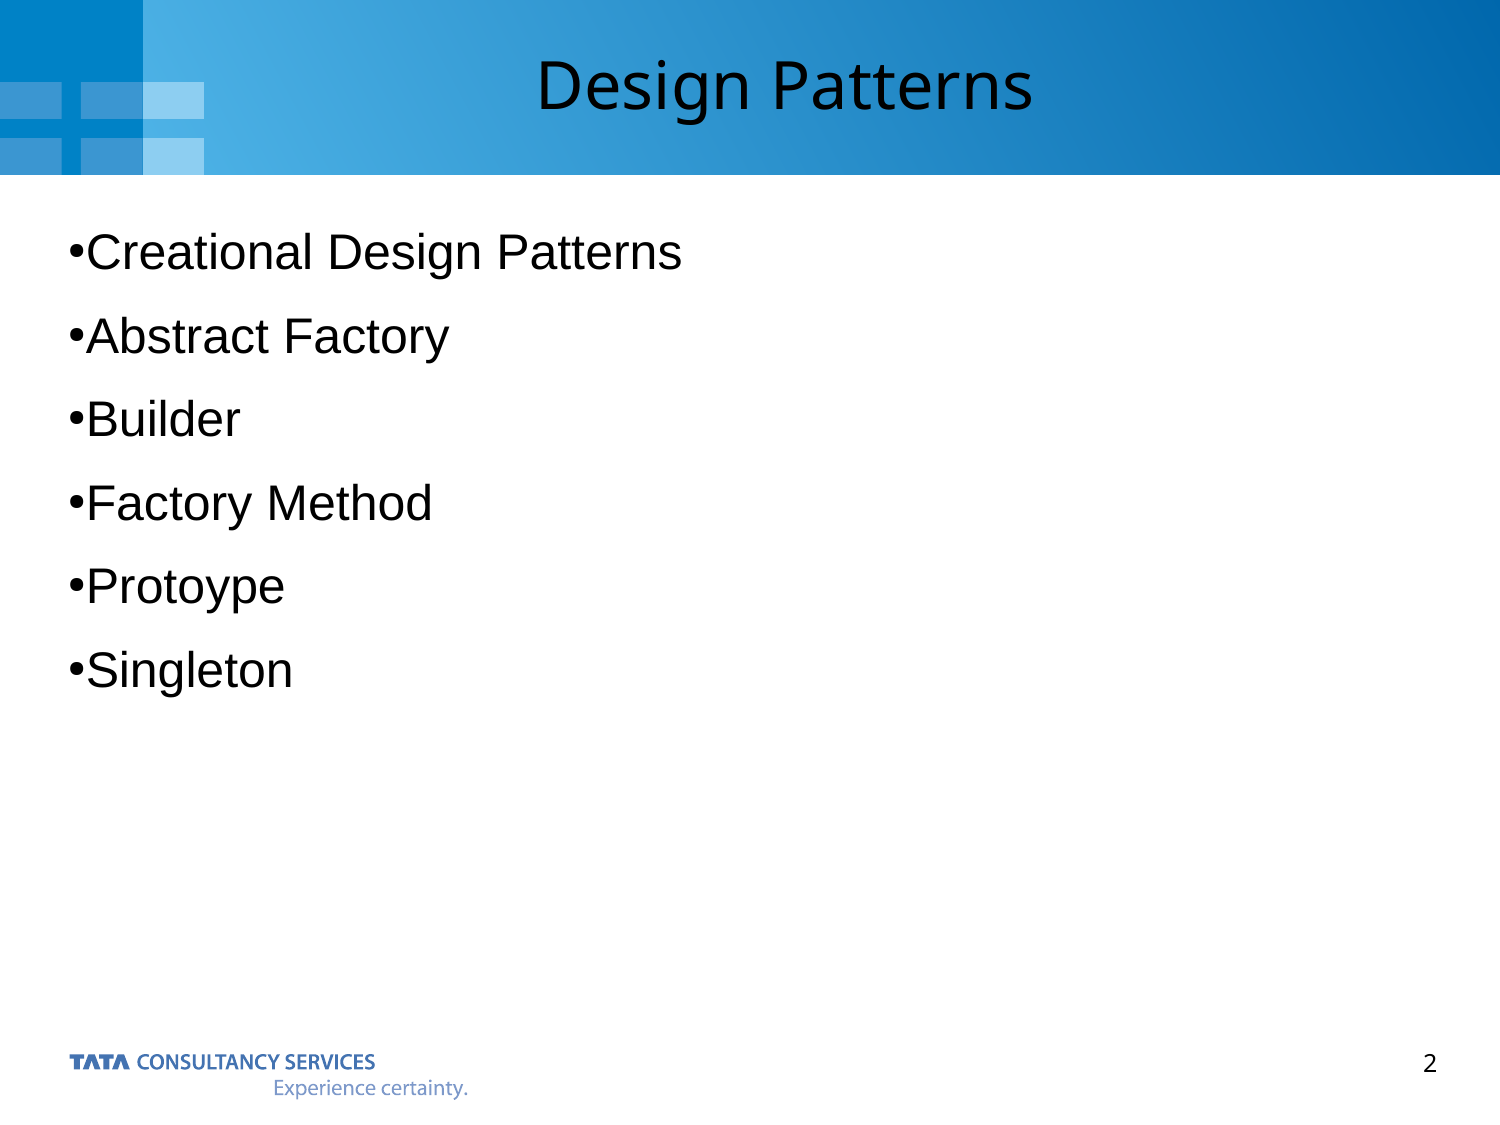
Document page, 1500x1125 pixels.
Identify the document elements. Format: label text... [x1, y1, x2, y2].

text_box Creational Design Patterns Abstract Factory Builder Factory Method Protoype Singleton [35, 188, 1465, 1040]
text_box Design Patterns [224, 11, 1347, 154]
